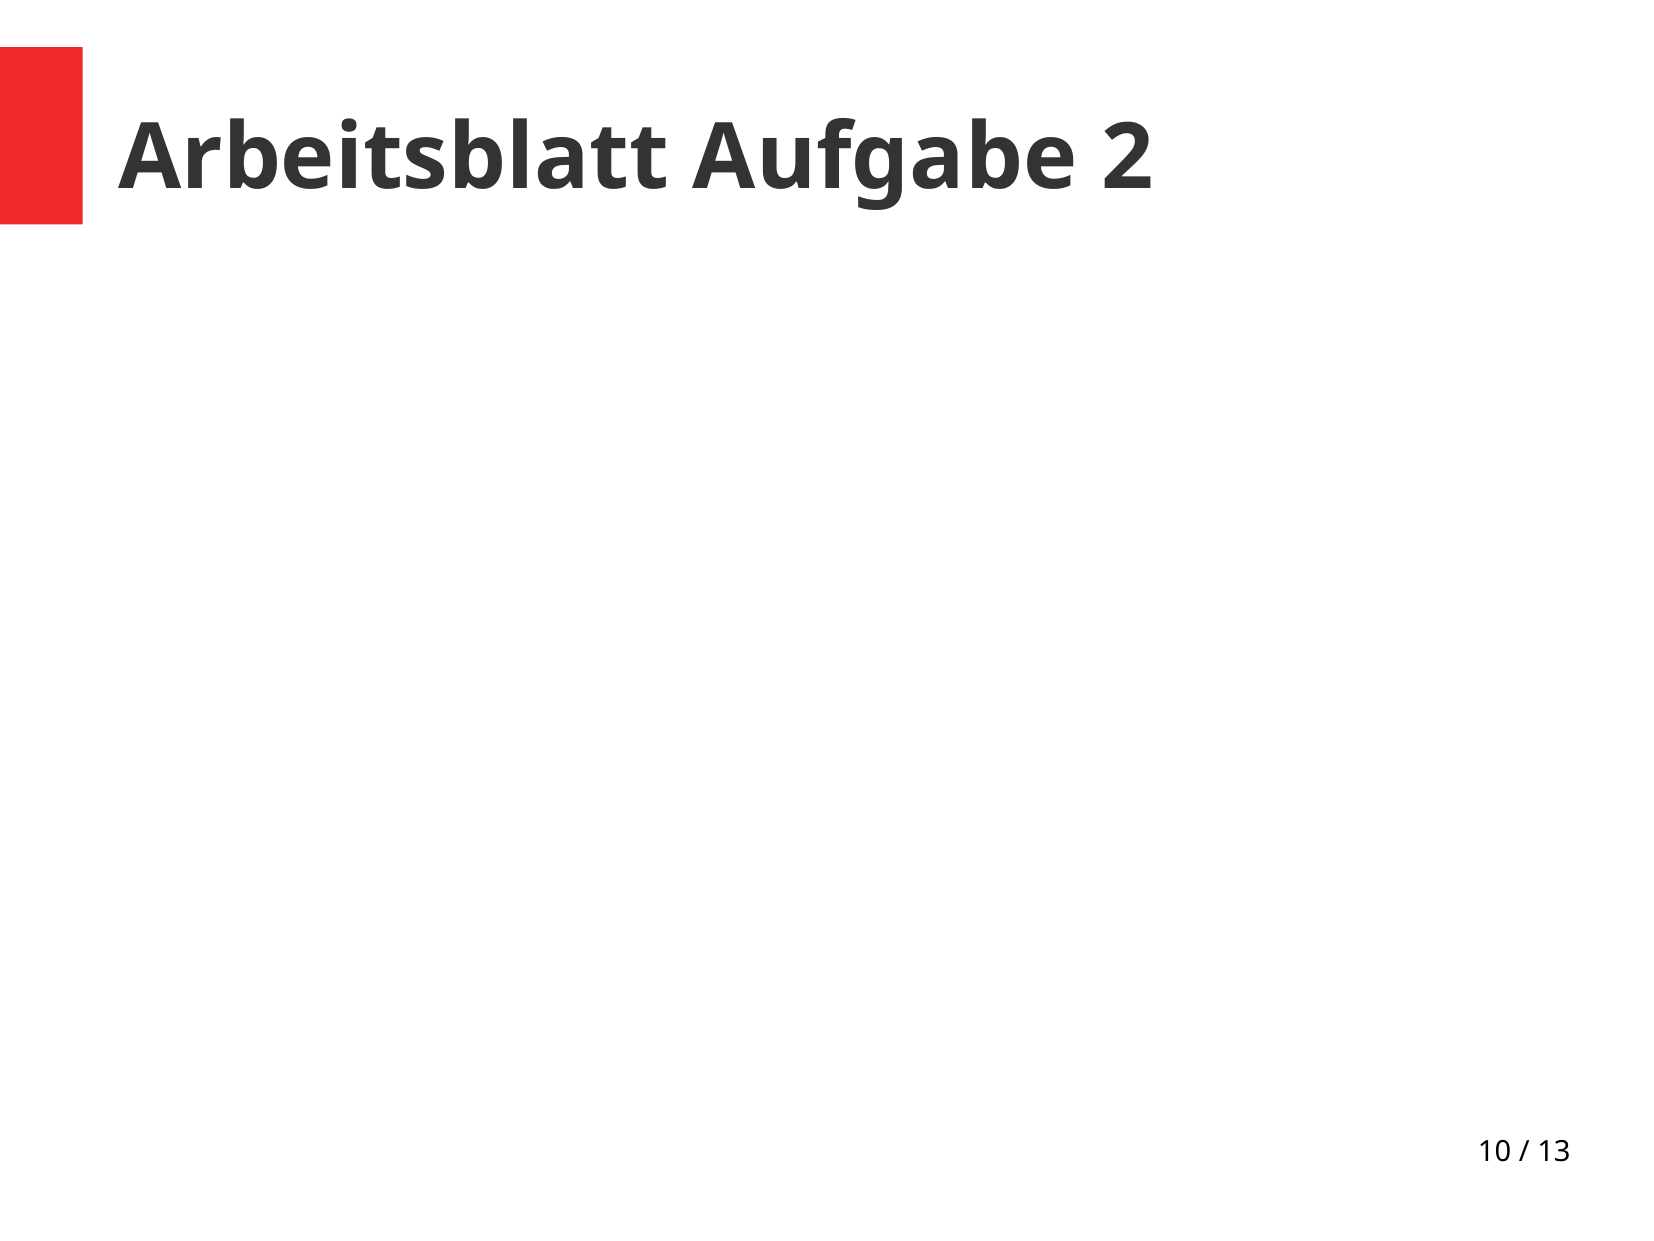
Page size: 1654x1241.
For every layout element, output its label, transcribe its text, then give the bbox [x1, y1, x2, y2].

title Arbeitsblatt Aufgabe 2 [118, 49, 1571, 257]
